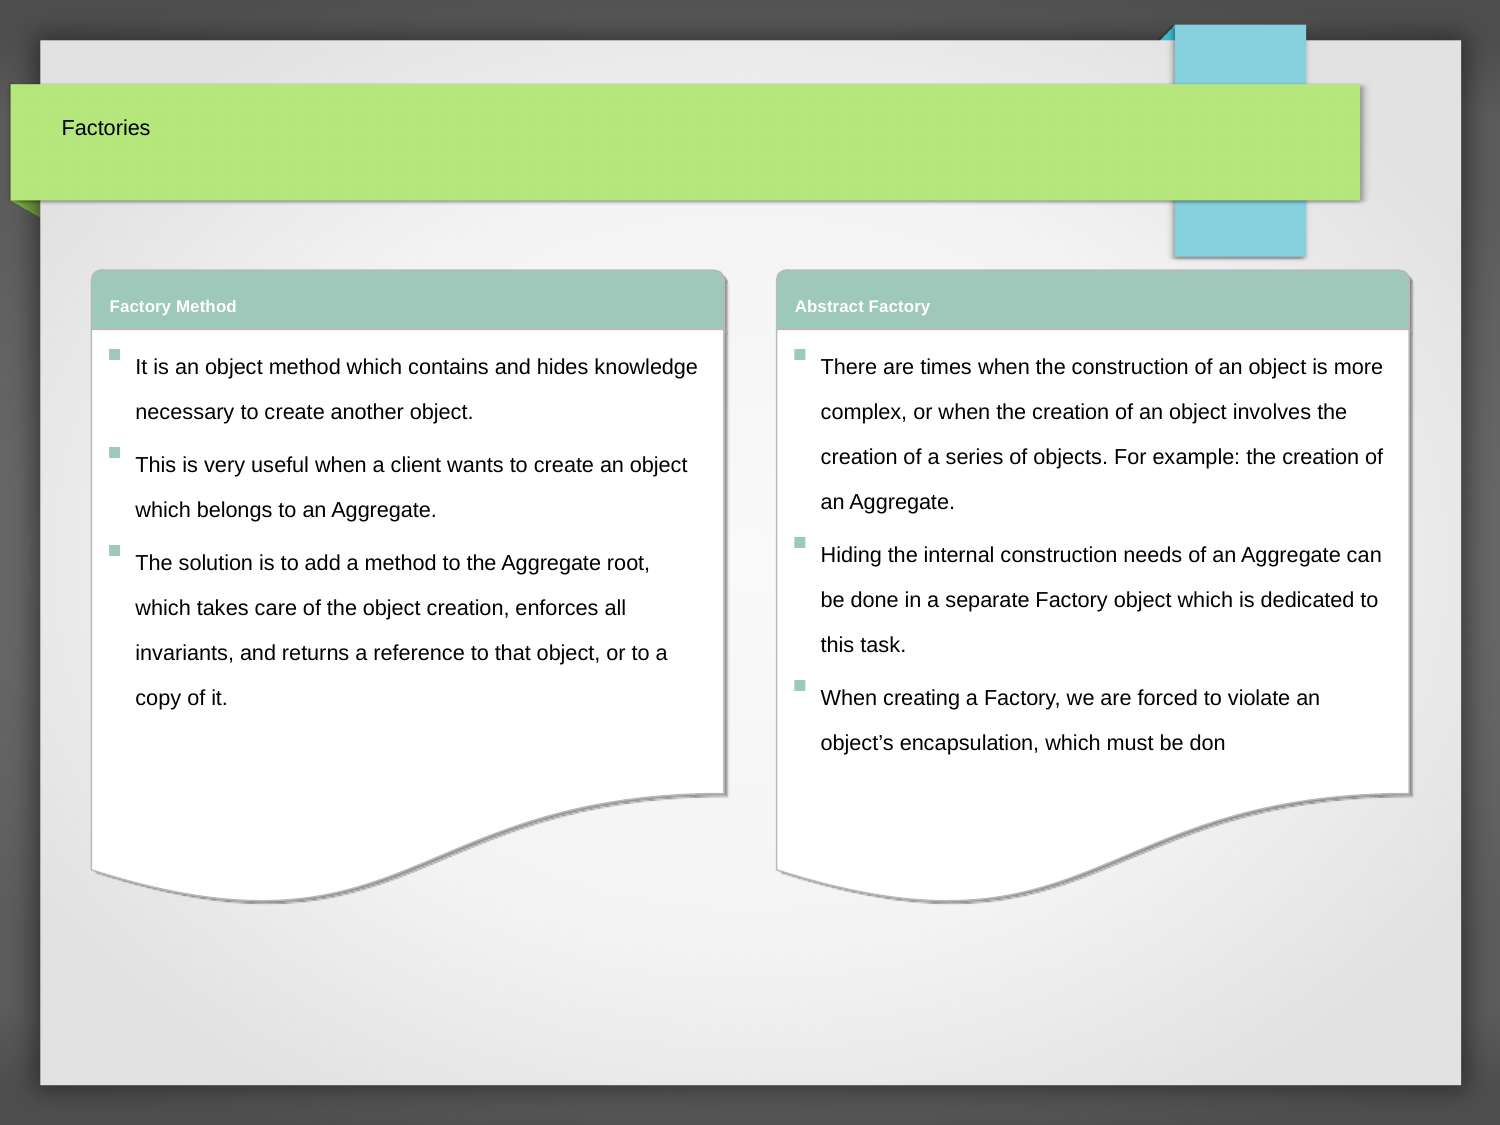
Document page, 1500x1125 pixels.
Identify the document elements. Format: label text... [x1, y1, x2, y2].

text_box There are times when the construction of an object is more complex, or when the creation of an object involves the creation of a series of objects. For example: the creation of an Aggregate. Hiding the internal construction needs of an Aggregate can be done in a separate Factory object which is dedicated to this task. When creating a Factory, we are forced to violate an object’s encapsulation, which must be done carefully. [776, 329, 1410, 901]
text_box It is an object method which contains and hides knowledge necessary to create another object. This is very useful when a client wants to create an object which belongs to an Aggregate. The solution is to add a method to the Aggregate root, which takes care of the object creation, enforces all invariants, and returns a reference to that object, or to a copy of it. [91, 329, 725, 901]
text_box Abstract Factory [776, 270, 1410, 329]
picture [0, 0, 1500, 1125]
text_box Factories [46, 59, 1161, 151]
text_box Factory Method [91, 270, 725, 329]
